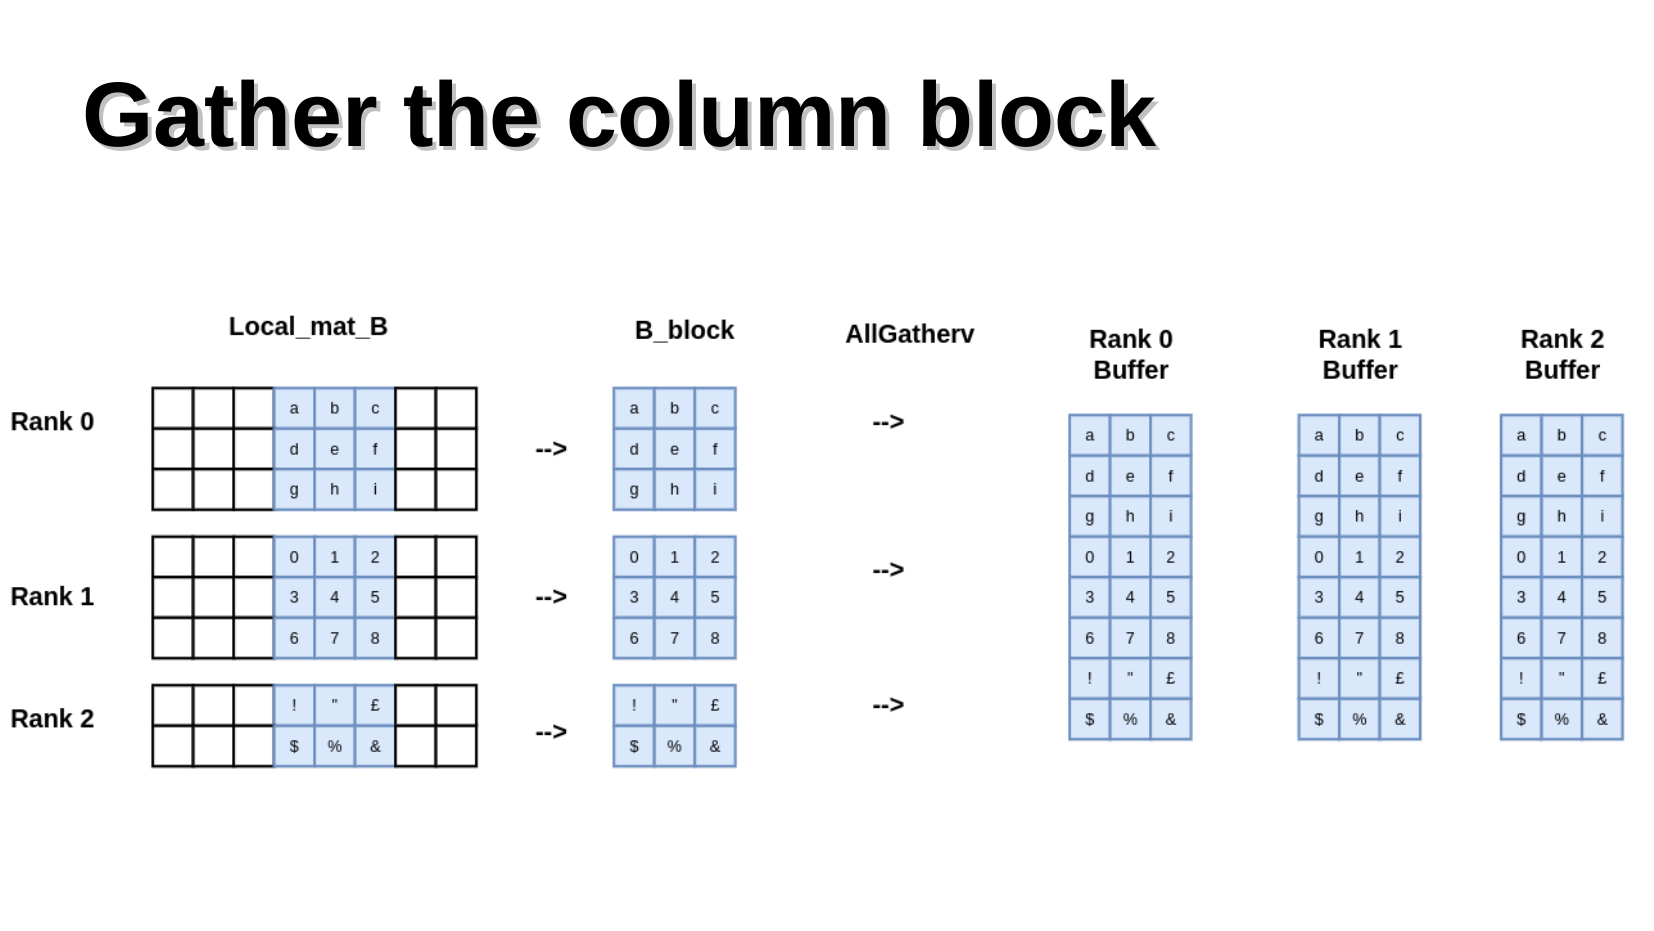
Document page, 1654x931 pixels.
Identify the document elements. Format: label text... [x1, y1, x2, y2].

title Gather the column block [82, 37, 1571, 193]
picture [0, 267, 1654, 788]
